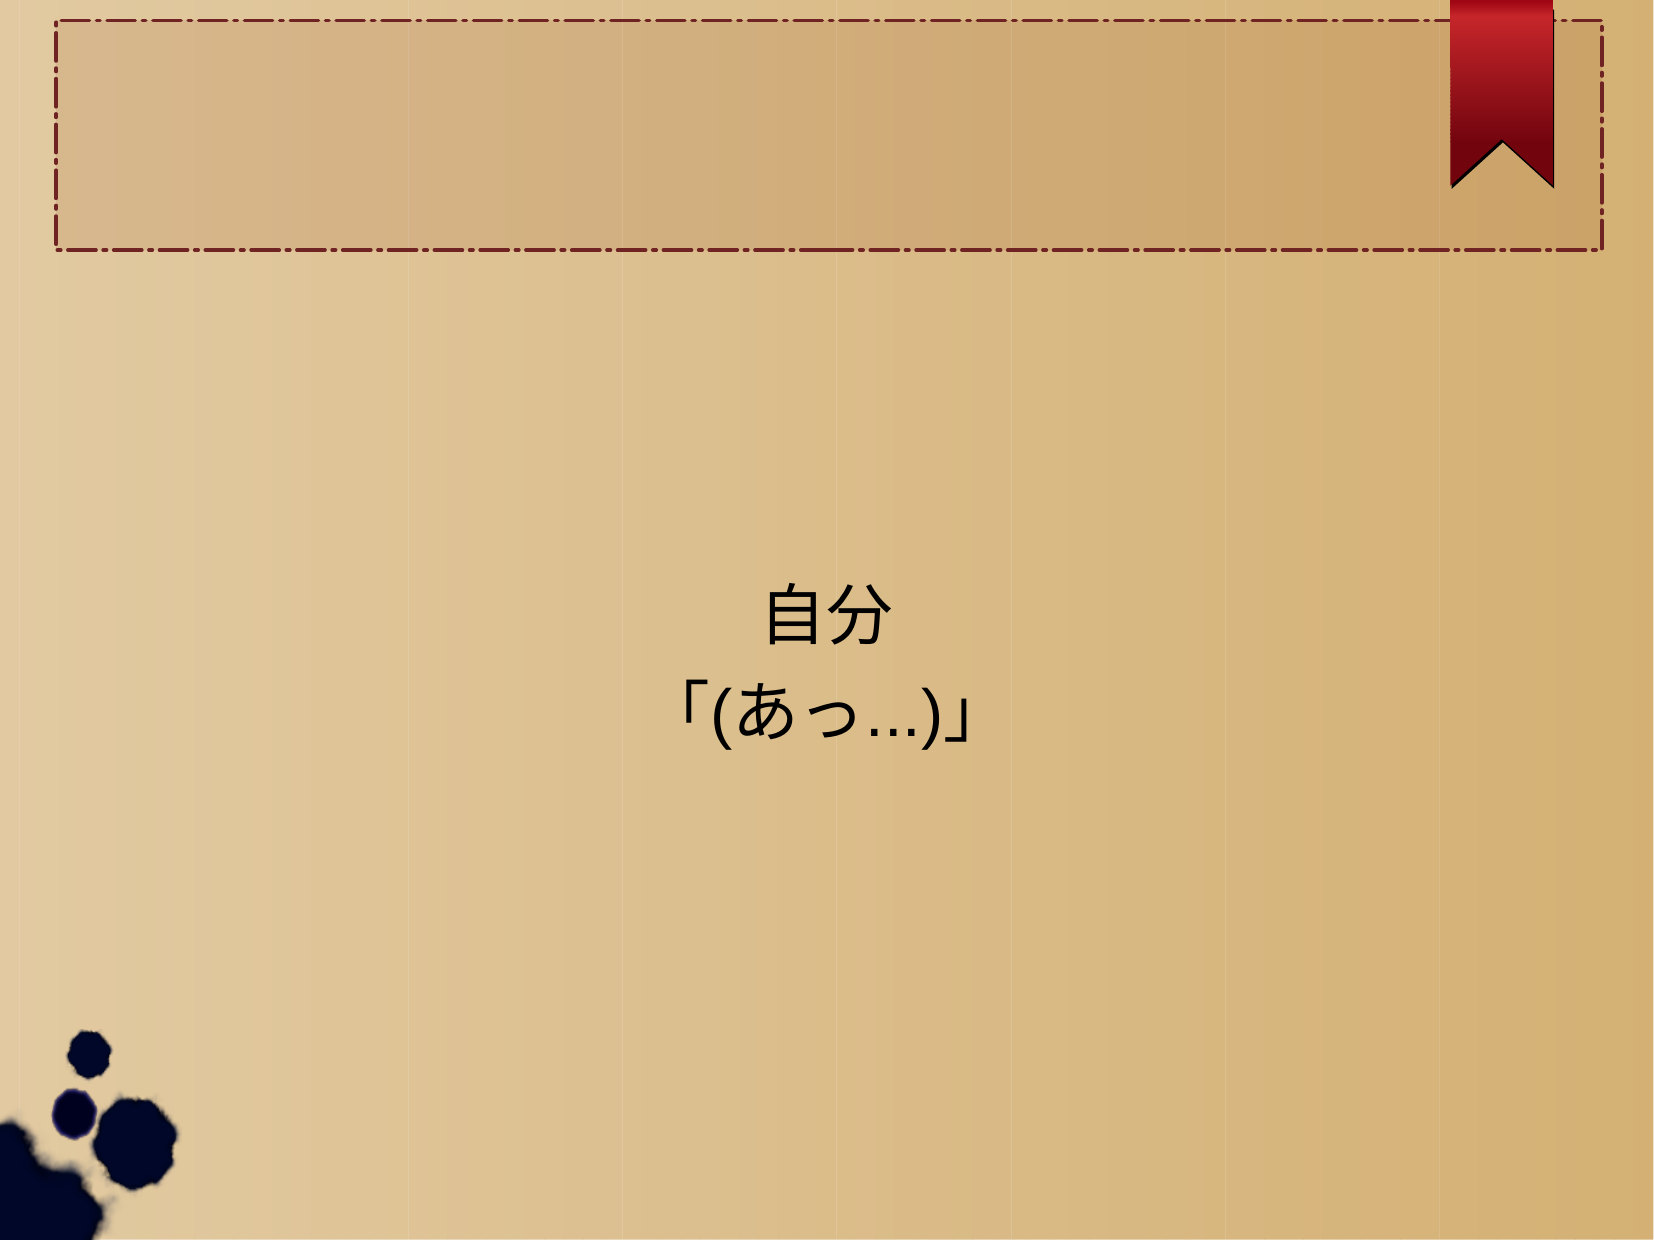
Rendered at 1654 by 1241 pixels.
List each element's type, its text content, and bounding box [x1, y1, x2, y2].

subtitle 自分 「(あっ...)」 [82, 299, 1571, 1019]
